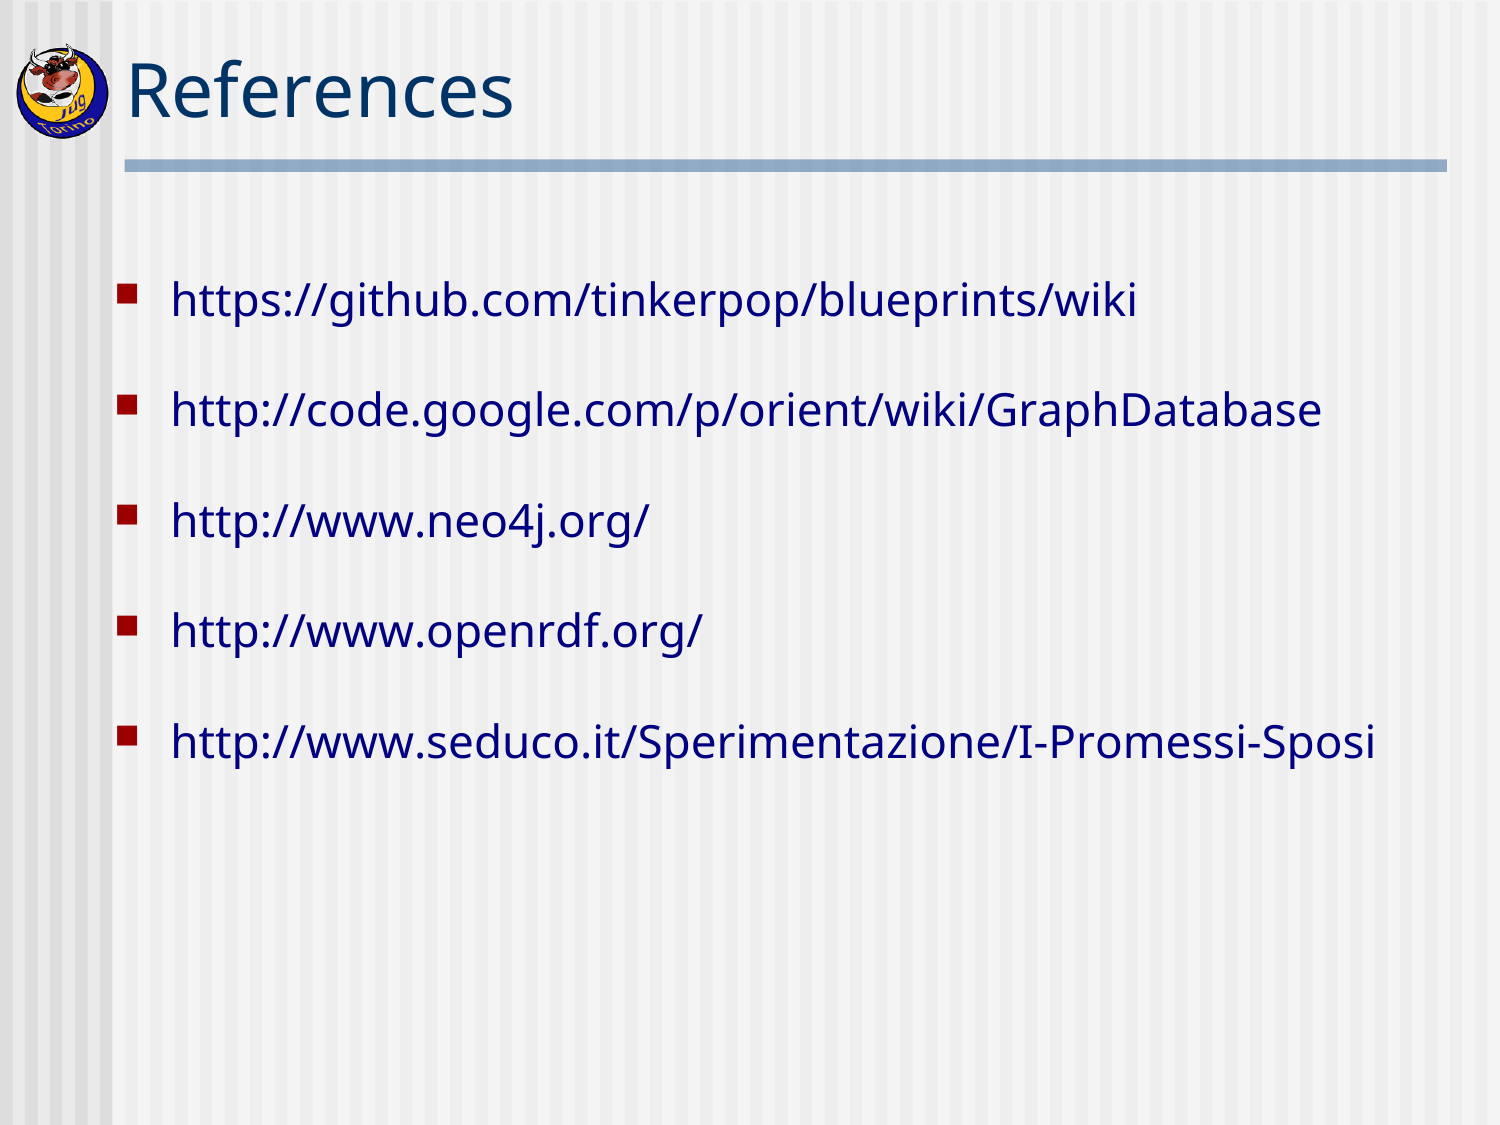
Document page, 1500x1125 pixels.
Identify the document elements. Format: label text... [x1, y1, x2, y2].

picture [5, 36, 119, 149]
list https://github.com/tinkerpop/blueprints/wiki http://code.google.com/p/orient/wiki/GraphDatabase http://www.neo4j.org/ http://www.openrdf.org/ http://www.seduco.it/Sperimentazione/I-Promessi-Sposi [114, 236, 1445, 960]
title References [124, 50, 1482, 138]
